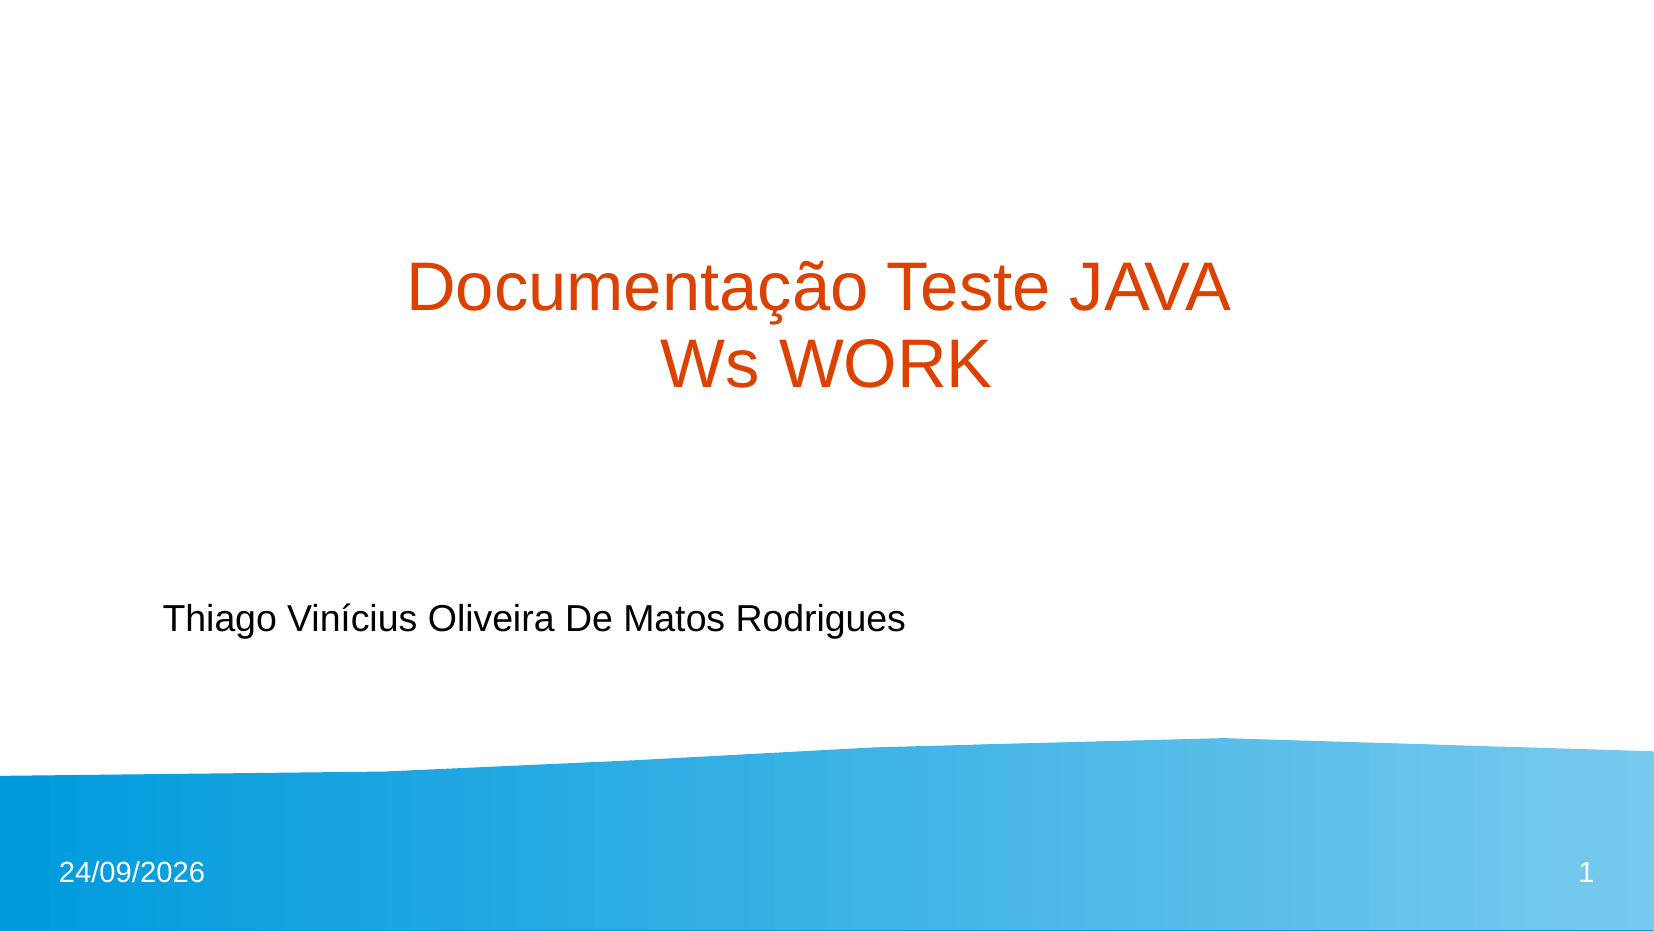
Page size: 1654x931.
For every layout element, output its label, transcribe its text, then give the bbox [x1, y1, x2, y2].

text_box Thiago Vinícius Oliveira De Matos Rodrigues [147, 590, 1063, 648]
title Documentação Teste JAVA Ws WORK [88, 236, 1565, 414]
